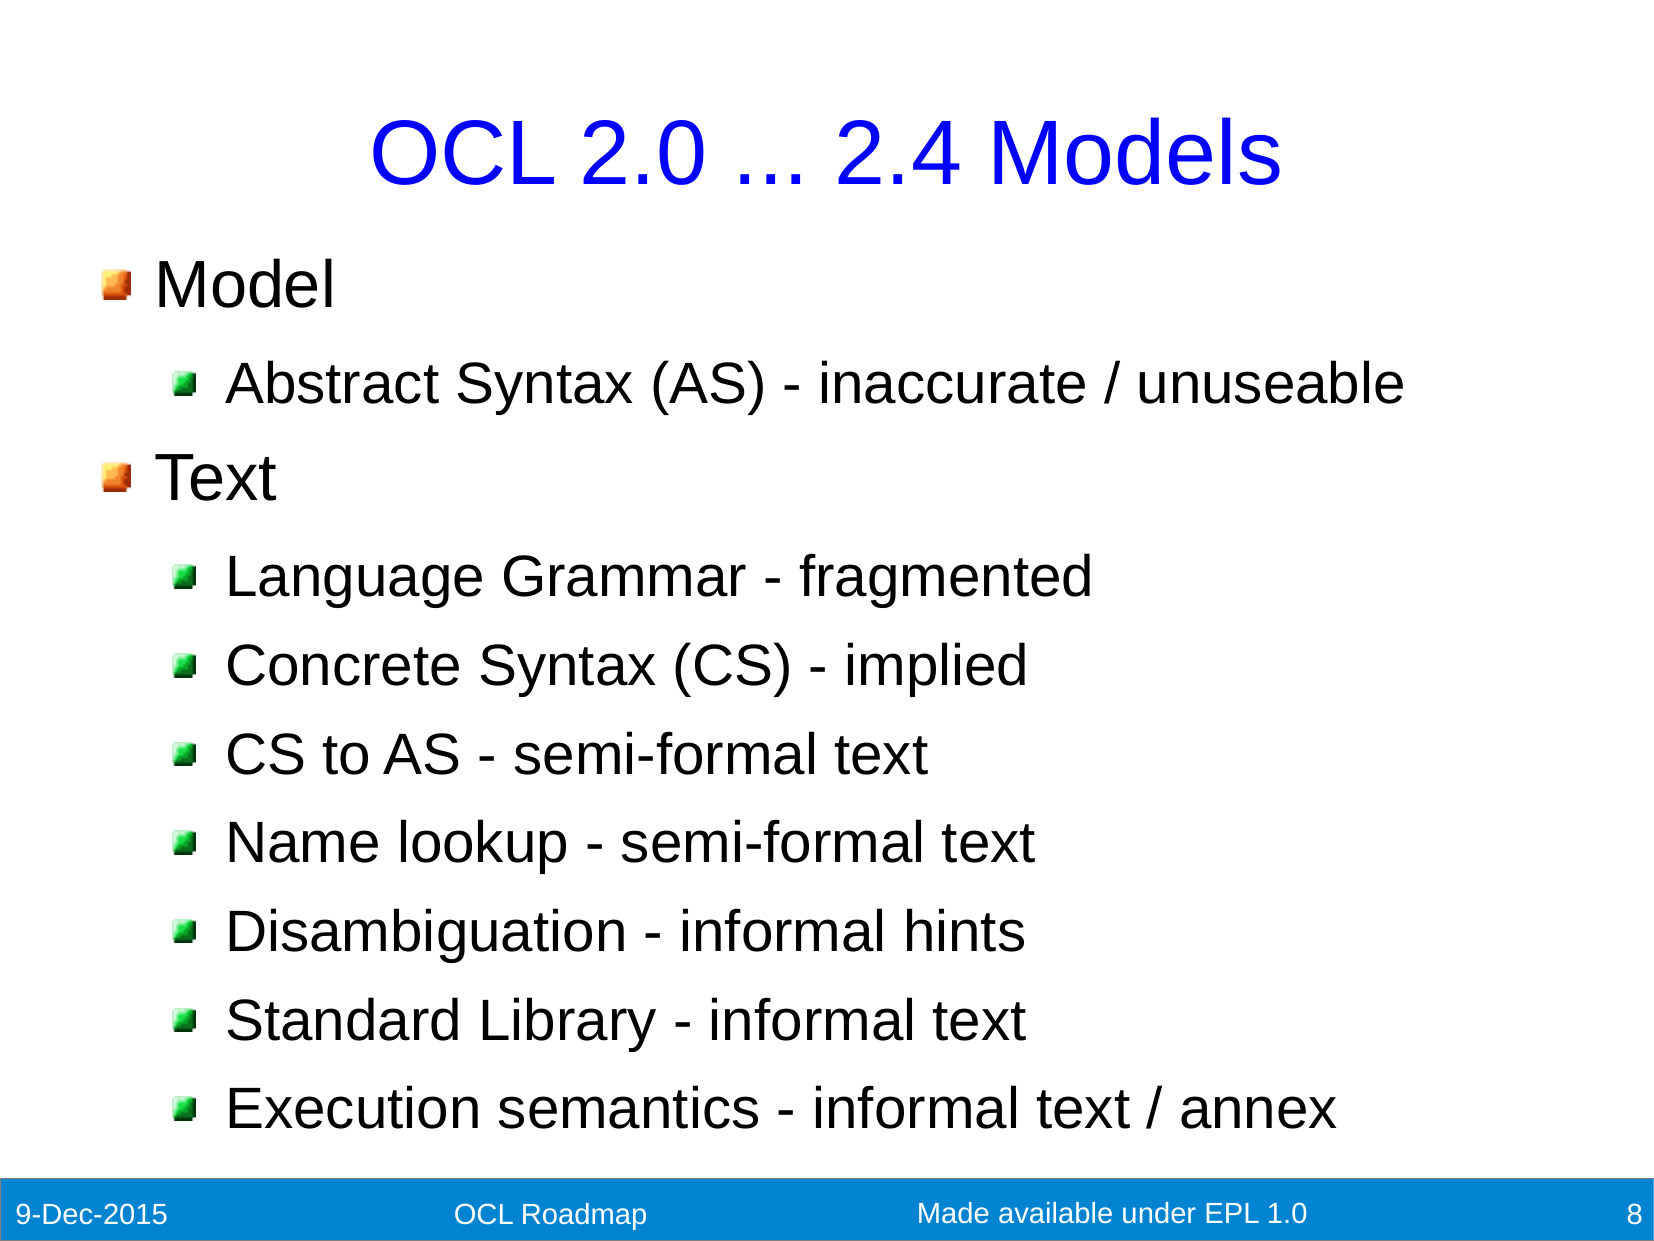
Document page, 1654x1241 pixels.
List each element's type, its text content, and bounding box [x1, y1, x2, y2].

list Model Abstract Syntax (AS) - inaccurate / unuseable Text Language Grammar - fragmented Concrete Syntax (CS) - implied CS to AS - semi-formal text Name lookup - semi-formal text Disambiguation - informal hints Standard Library - informal text Execution semantics - informal text / annex [83, 246, 1572, 1140]
title OCL 2.0 ... 2.4 Models [82, 49, 1571, 257]
